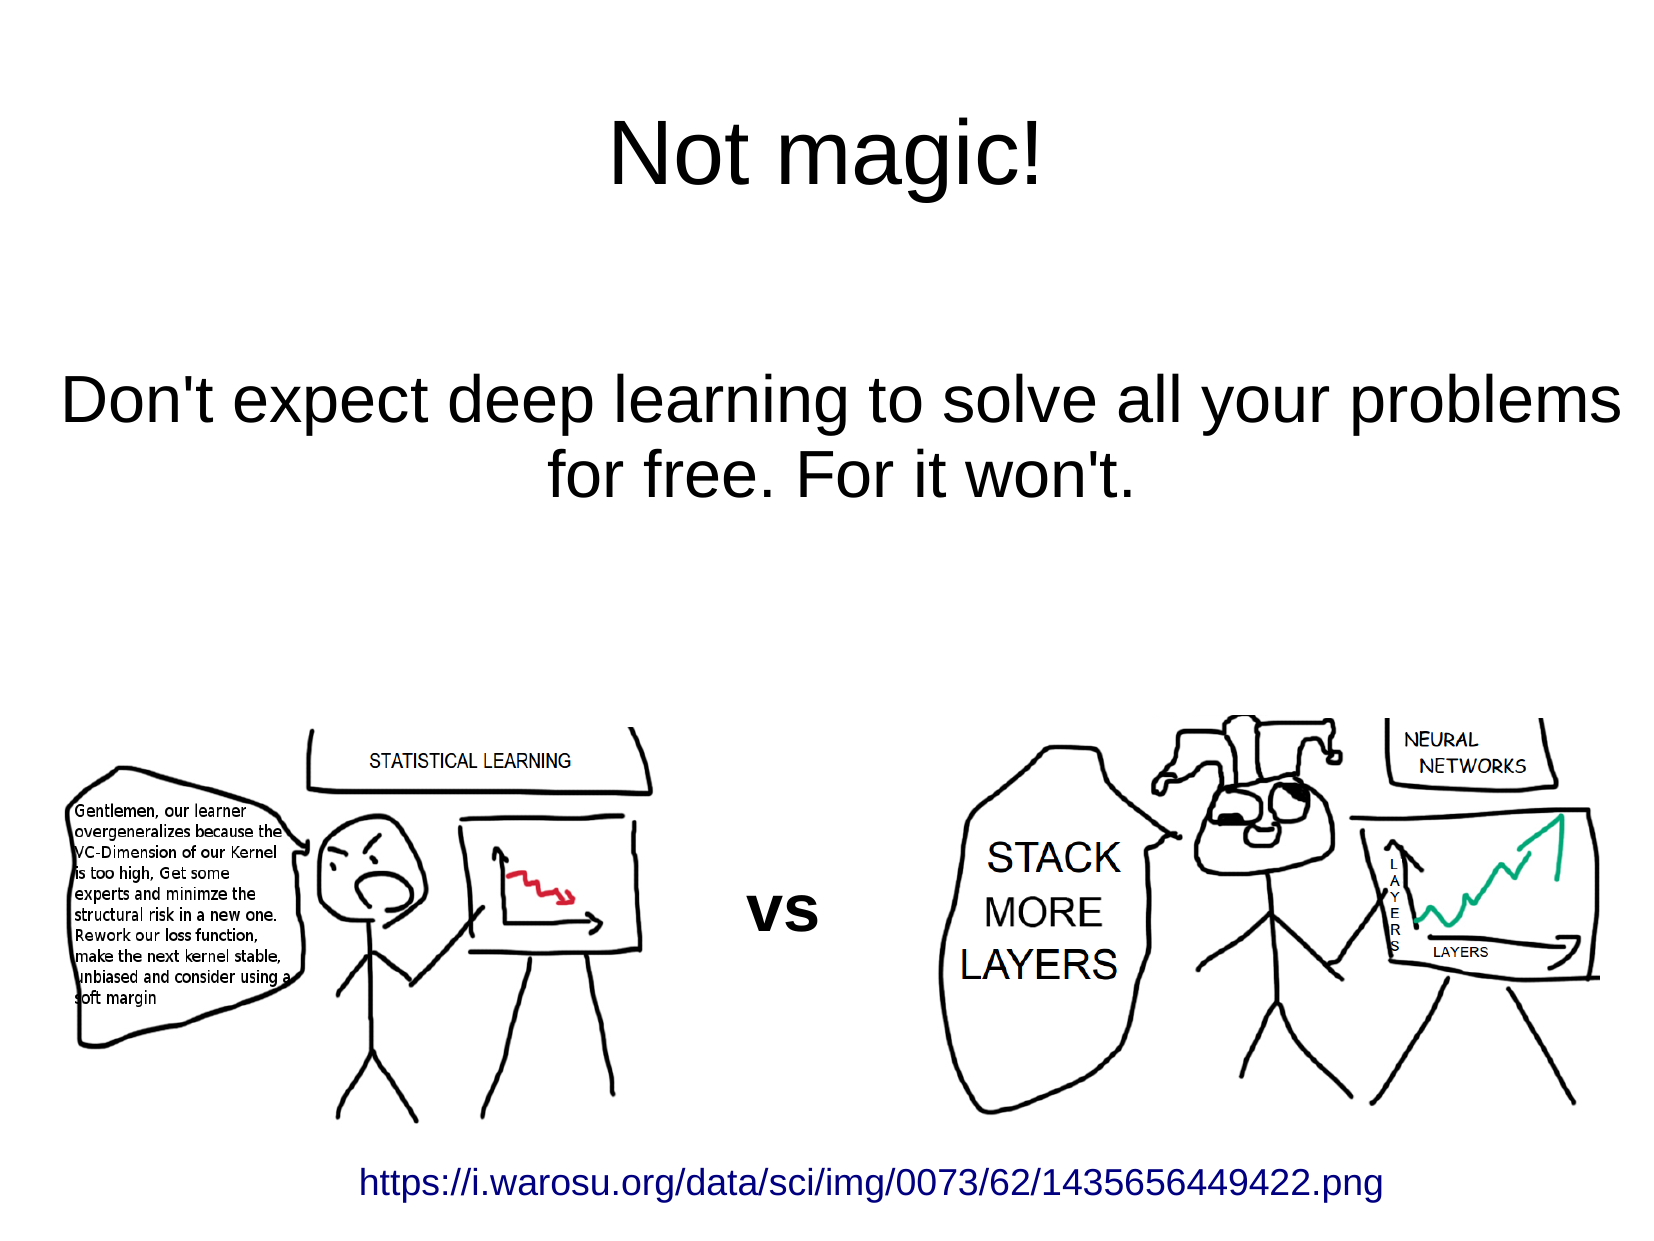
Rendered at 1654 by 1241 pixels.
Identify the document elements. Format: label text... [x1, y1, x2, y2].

text_box vs [731, 864, 836, 954]
title Not magic! [82, 49, 1571, 257]
text_box Don't expect deep learning to solve all your problems for free. For it won't. [9, 280, 1641, 670]
text_box https://i.warosu.org/data/sci/img/0073/62/1435656449422.png [344, 1154, 1400, 1212]
picture [60, 719, 676, 1141]
picture [927, 704, 1614, 1126]
